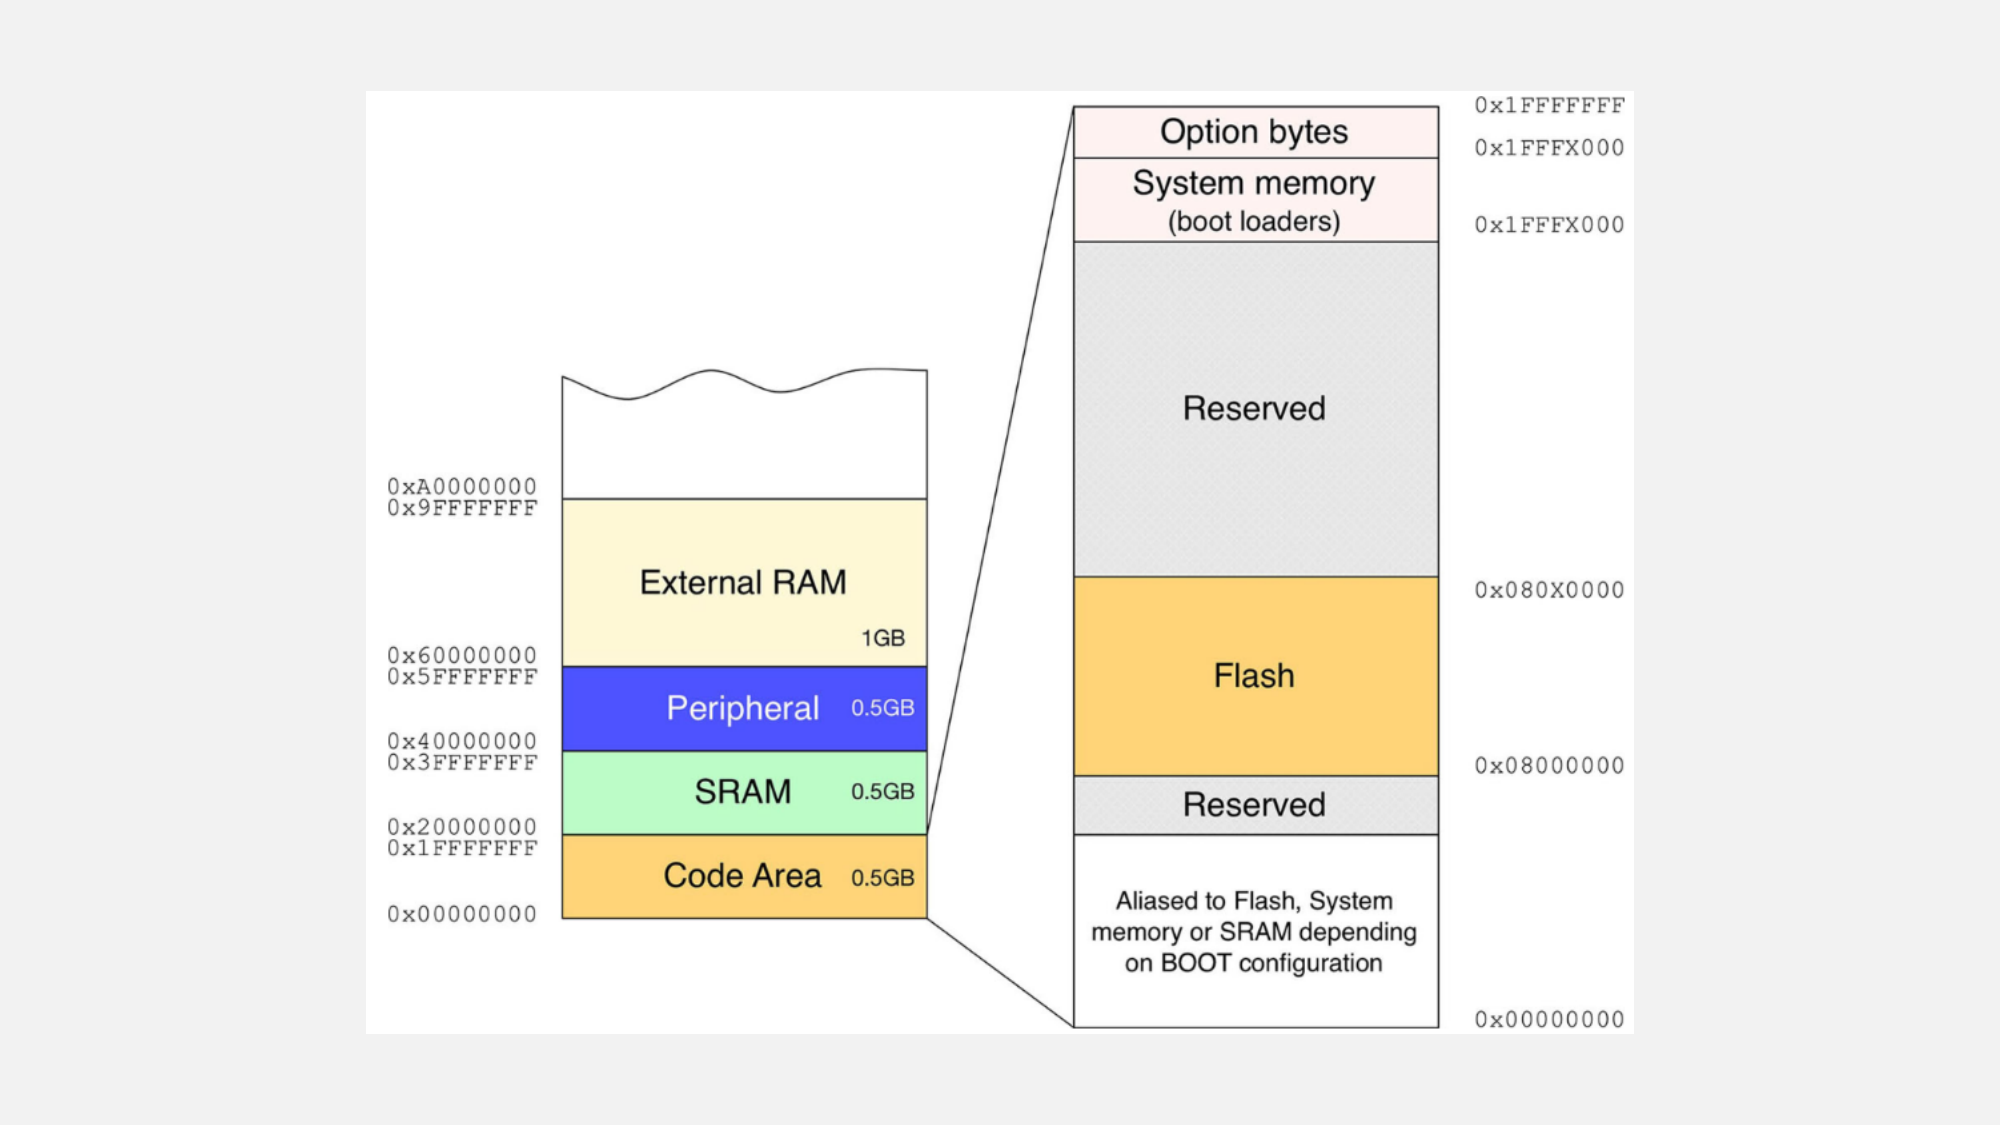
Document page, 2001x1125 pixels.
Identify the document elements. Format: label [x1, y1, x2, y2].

picture [366, 91, 1634, 1034]
